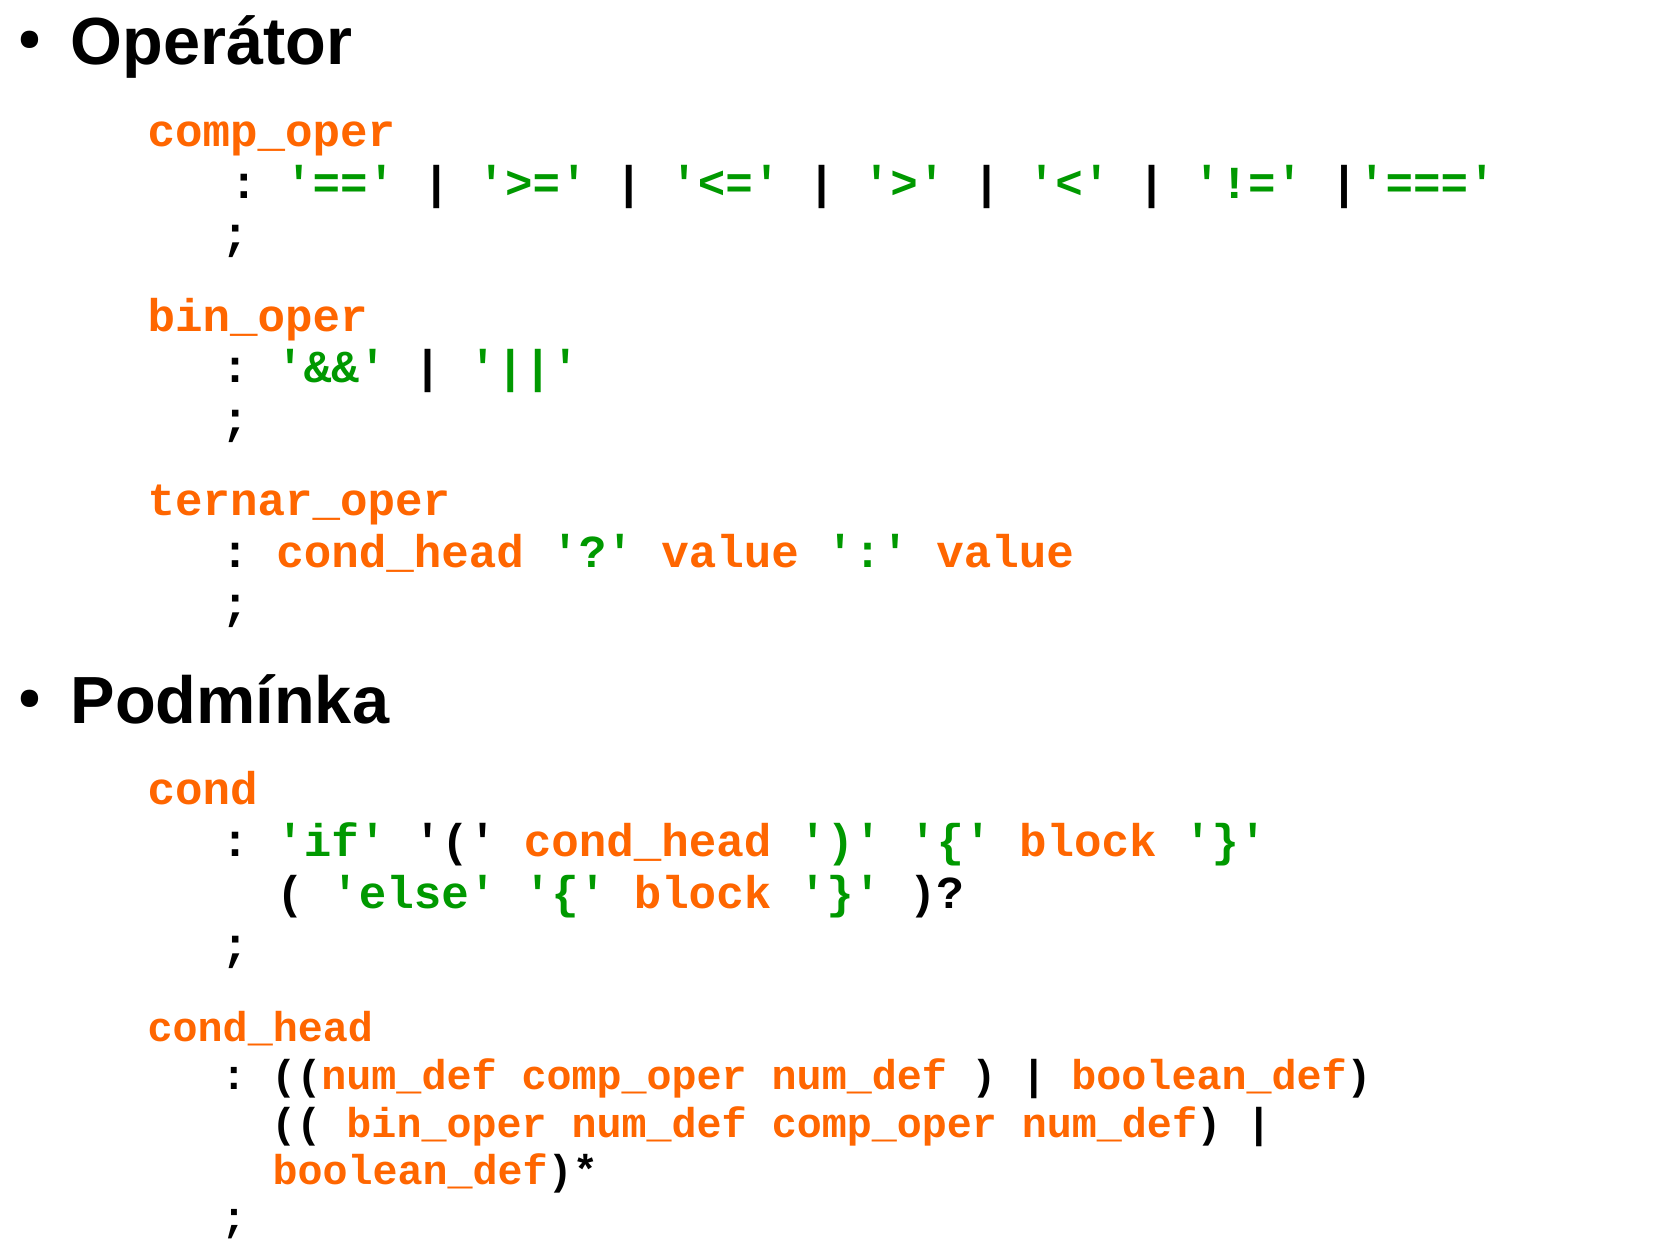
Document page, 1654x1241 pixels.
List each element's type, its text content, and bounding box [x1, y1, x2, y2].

list Operátor comp_oper : '==' | '>=' | '<=' | '>' | '<' | '!=' |'===' ; bin_oper : '&&' | '||' ; ternar_oper : cond_head '?' value ':' value ; Podmínka cond : 'if' '(' cond_head ')' '{' block '}' ( 'else' '{' block '}' )? ; cond_head : ((num_def comp_oper num_def ) | boolean_def) (( bin_oper num_def comp_oper num_def) | boolean_def)* ; [0, 4, 1625, 1241]
